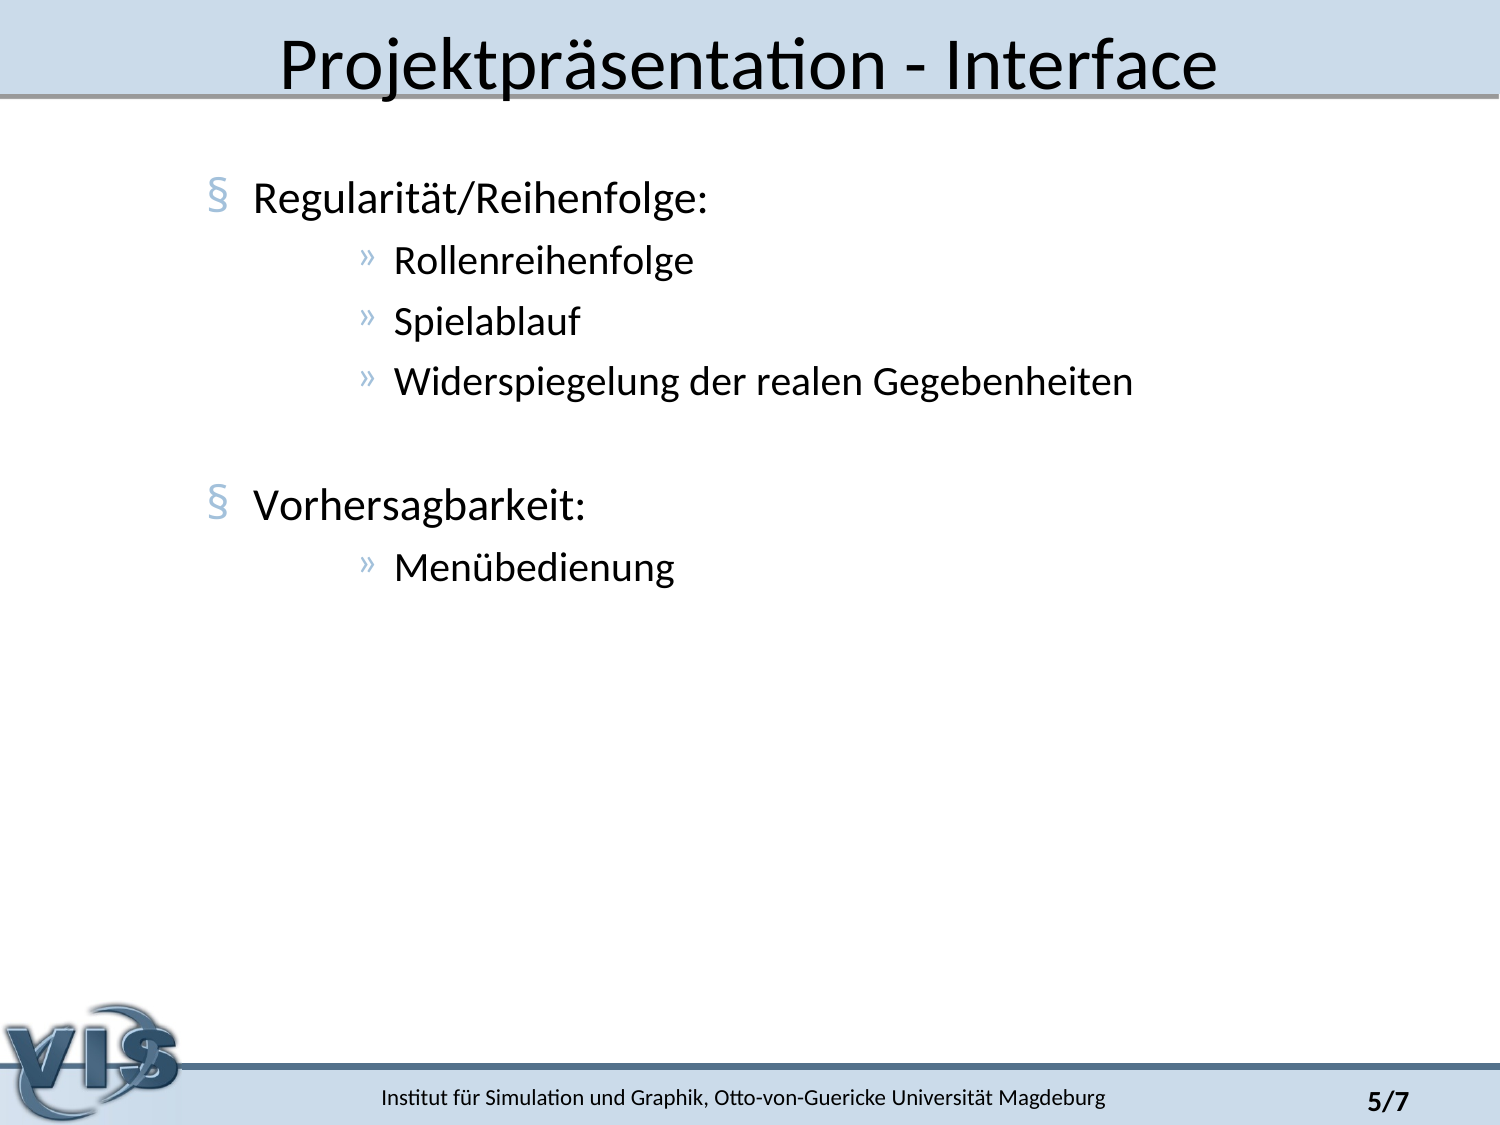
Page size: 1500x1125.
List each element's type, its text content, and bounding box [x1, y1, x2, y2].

picture [0, 1000, 182, 1125]
list Regularität/Reihenfolge: Rollenreihenfolge Spielablauf Widerspiegelung der realen Gegebenheiten Vorhersagbarkeit: Menübedienung [41, 159, 1400, 976]
title Projektpräsentation - Interface [0, 7, 1500, 83]
